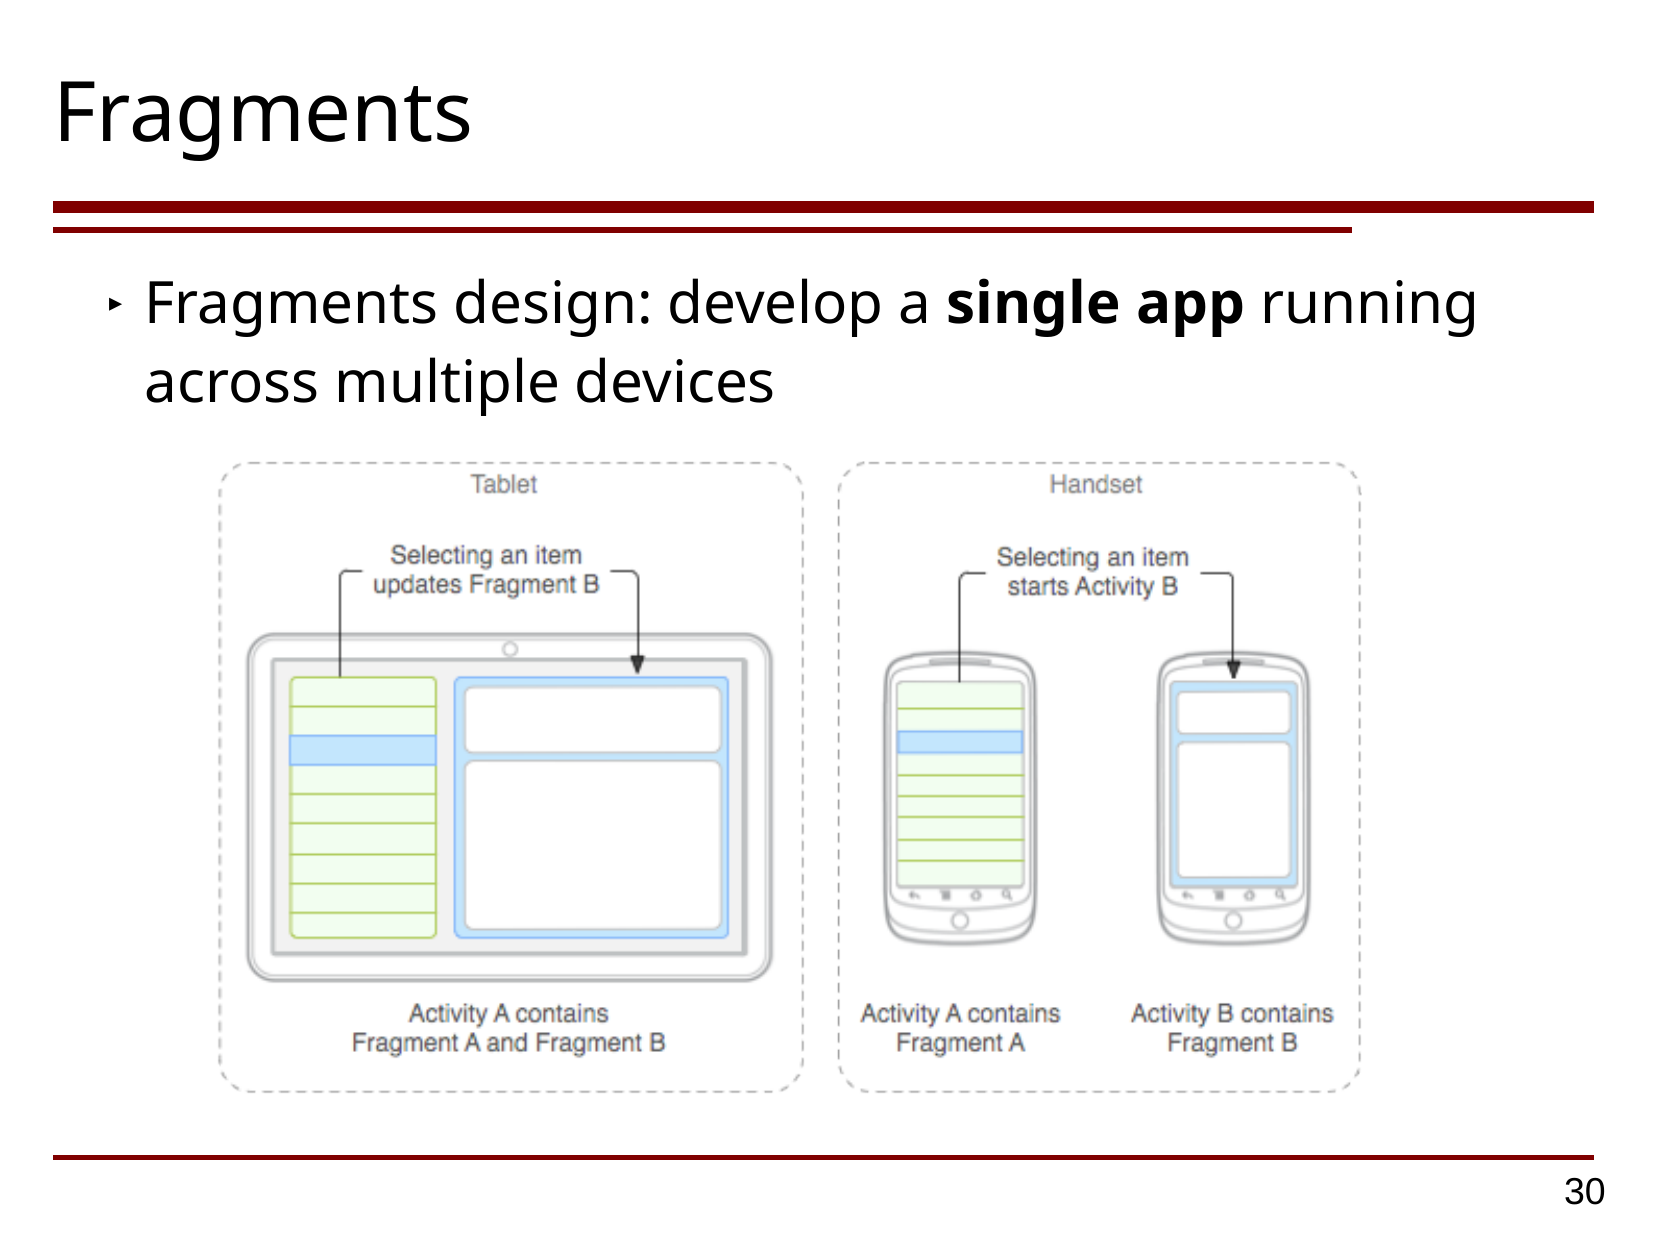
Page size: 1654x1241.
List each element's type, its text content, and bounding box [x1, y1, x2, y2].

text_box <número> [35, 1163, 1654, 1221]
subtitle Fragments [53, 48, 1542, 172]
picture [206, 431, 1374, 1104]
text_box Fragments design: develop a single app running across multiple devices [59, 253, 1589, 1182]
